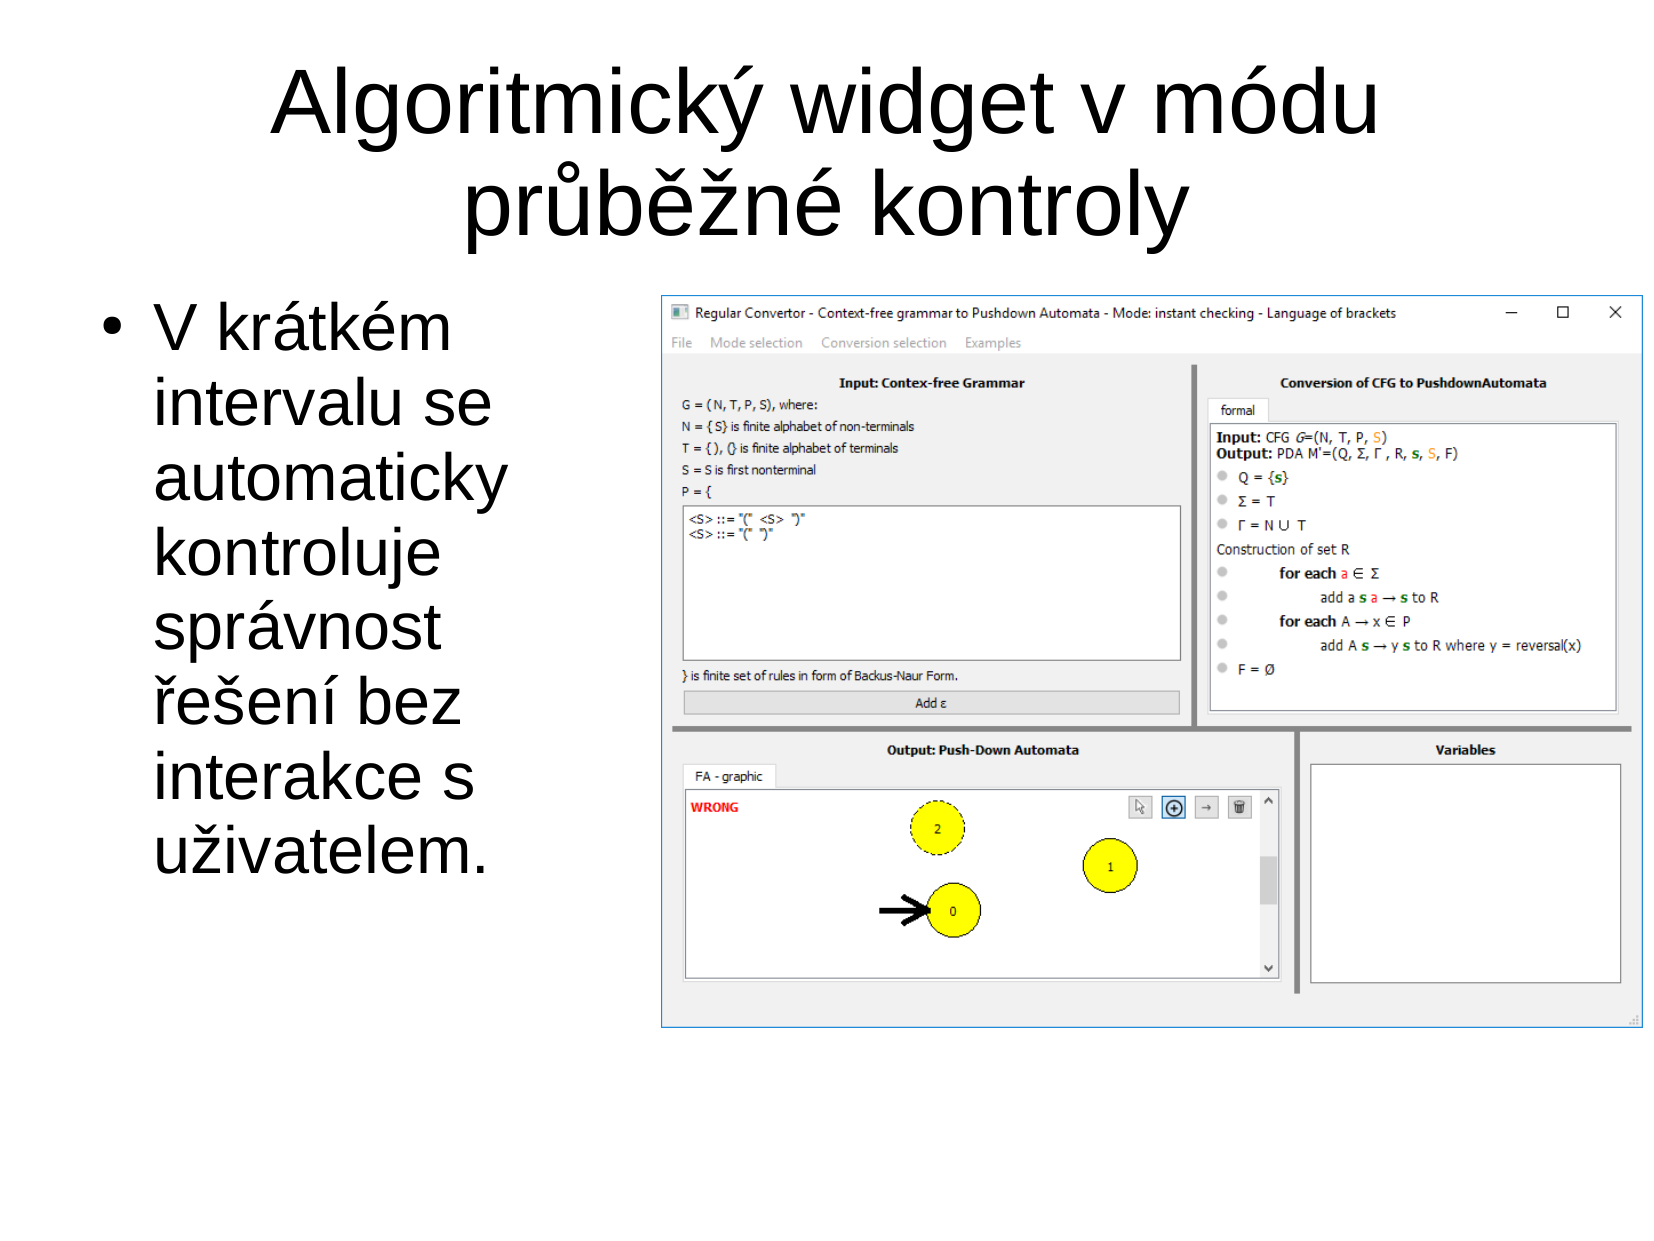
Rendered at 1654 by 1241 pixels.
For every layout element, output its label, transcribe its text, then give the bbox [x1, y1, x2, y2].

title Algoritmický widget v módu průběžné kontroly [82, 49, 1571, 257]
list V krátkém intervalu se automaticky kontroluje správnost řešení bez interakce s uživatelem. [82, 290, 662, 1010]
picture [661, 295, 1643, 1028]
